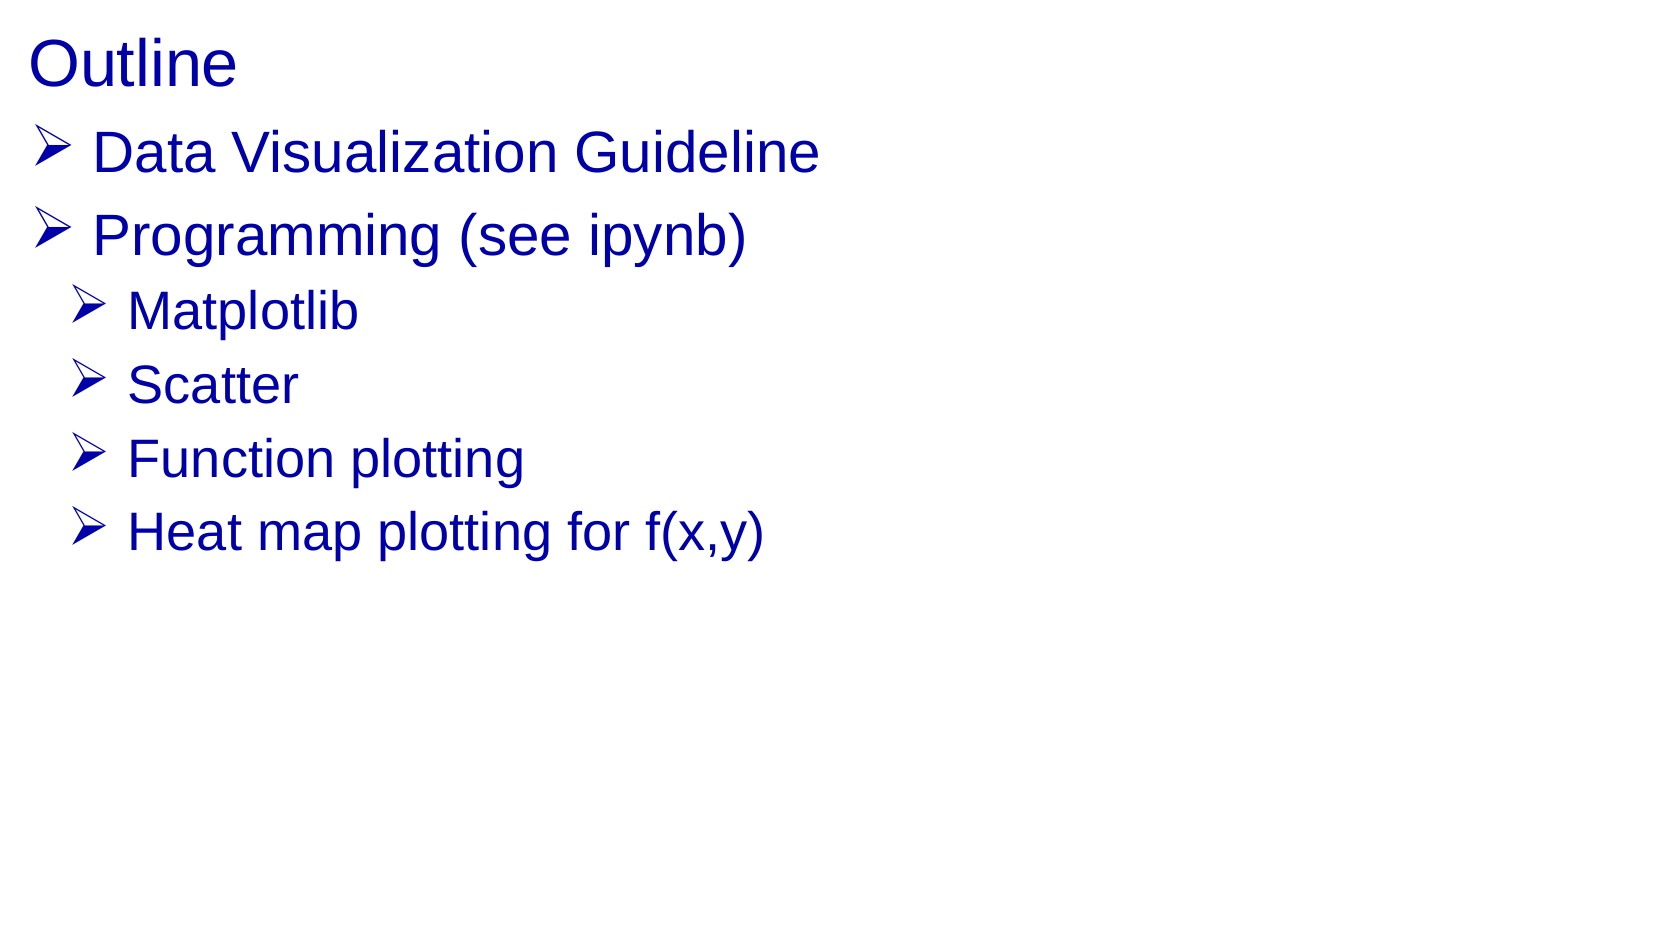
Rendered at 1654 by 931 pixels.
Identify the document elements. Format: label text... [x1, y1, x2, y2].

list Data Visualization Guideline Programming (see ipynb) Matplotlib Scatter Function plotting Heat map plotting for f(x,y) [30, 120, 1645, 916]
title Outline [28, 21, 1626, 106]
